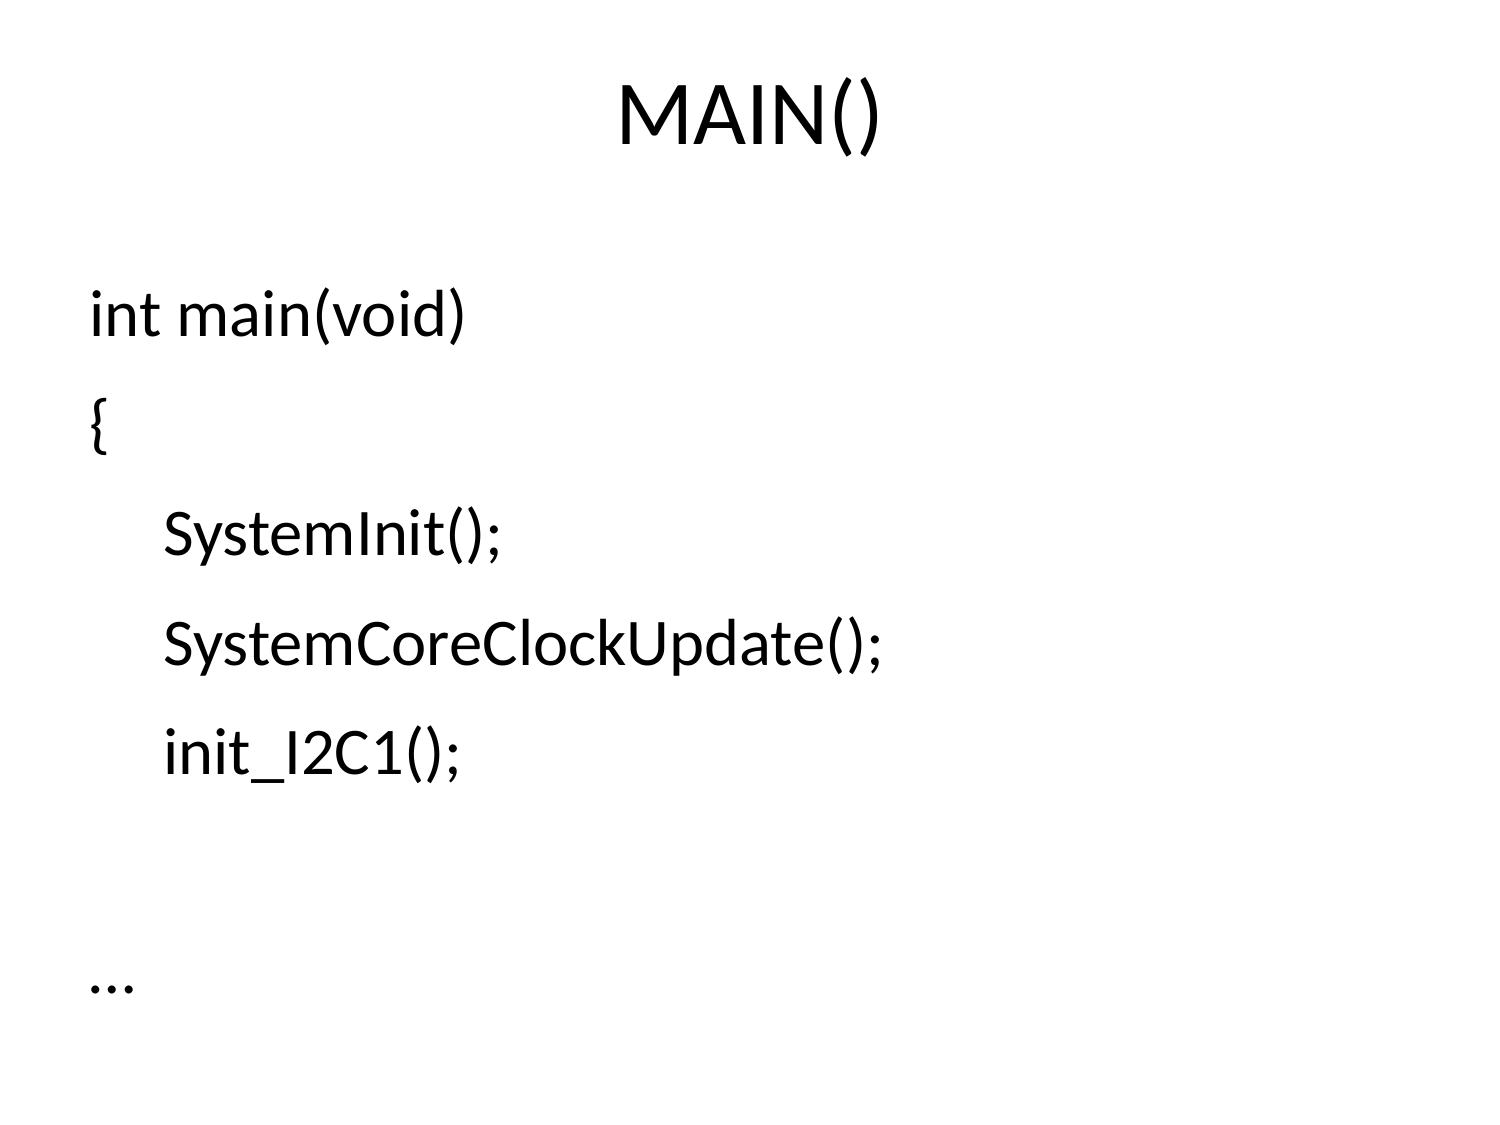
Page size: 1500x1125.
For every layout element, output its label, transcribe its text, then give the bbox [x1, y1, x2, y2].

list int main(void) { SystemInit(); SystemCoreClockUpdate(); init_I2C1(); … [75, 262, 1425, 1005]
title MAIN() [75, 45, 1425, 233]
